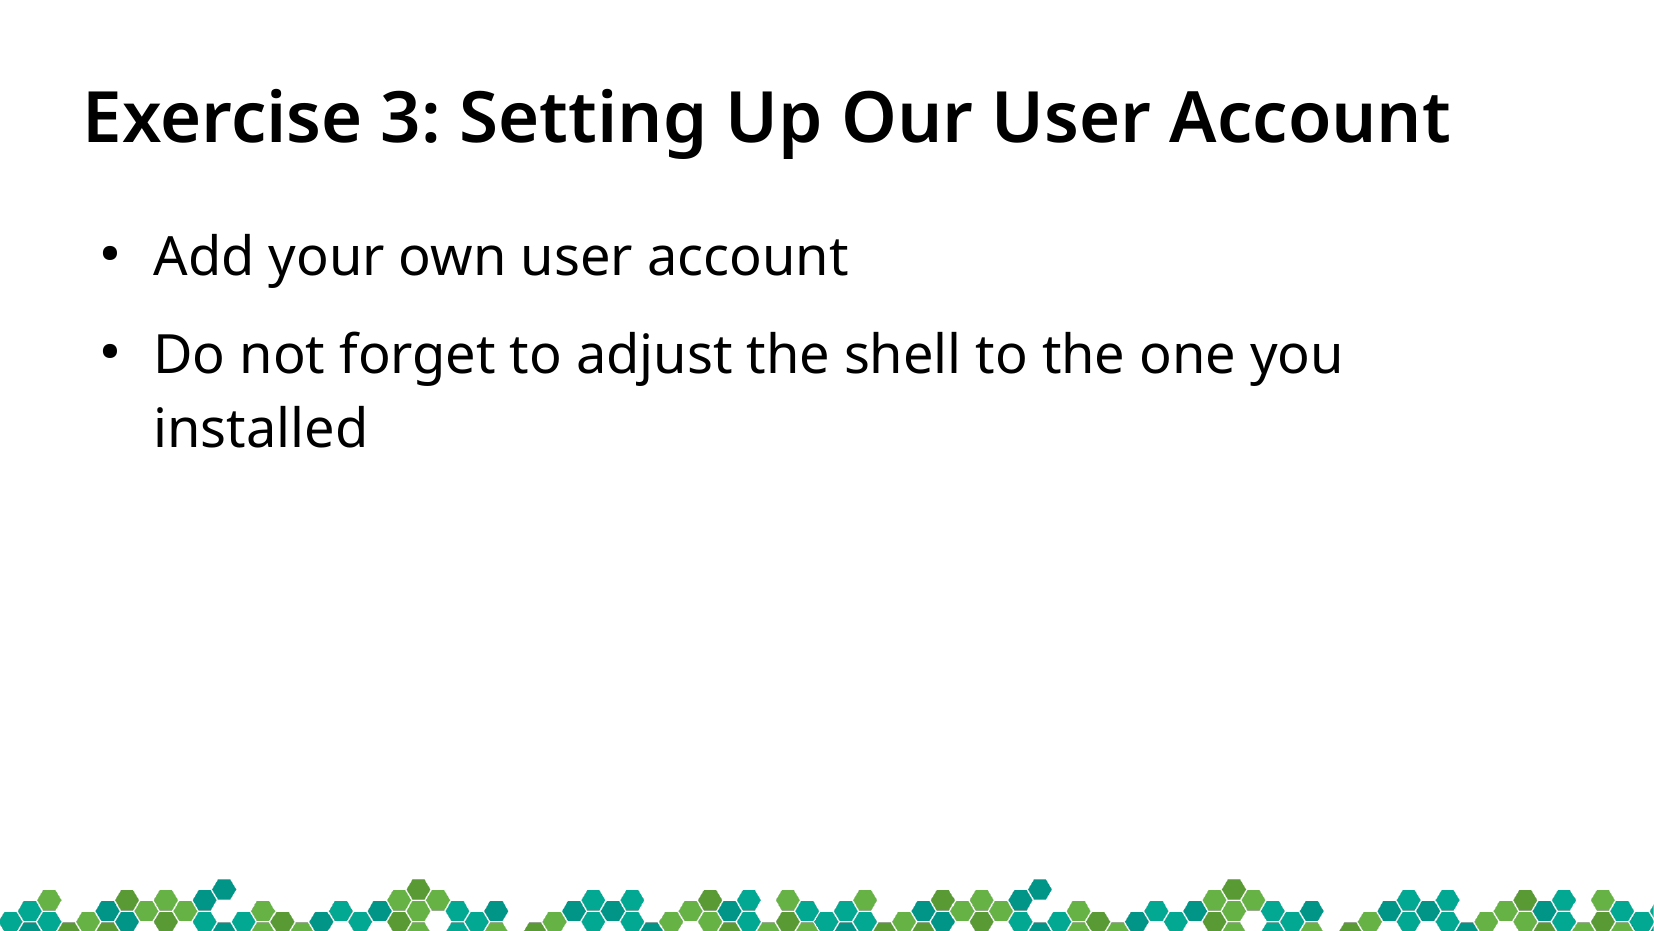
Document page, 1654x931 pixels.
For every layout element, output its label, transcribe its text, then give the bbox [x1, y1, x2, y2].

picture [0, 871, 1654, 931]
list Add your own user account Do not forget to adjust the shell to the one you installed [82, 217, 1571, 758]
title Exercise 3: Setting Up Our User Account [82, 37, 1571, 193]
